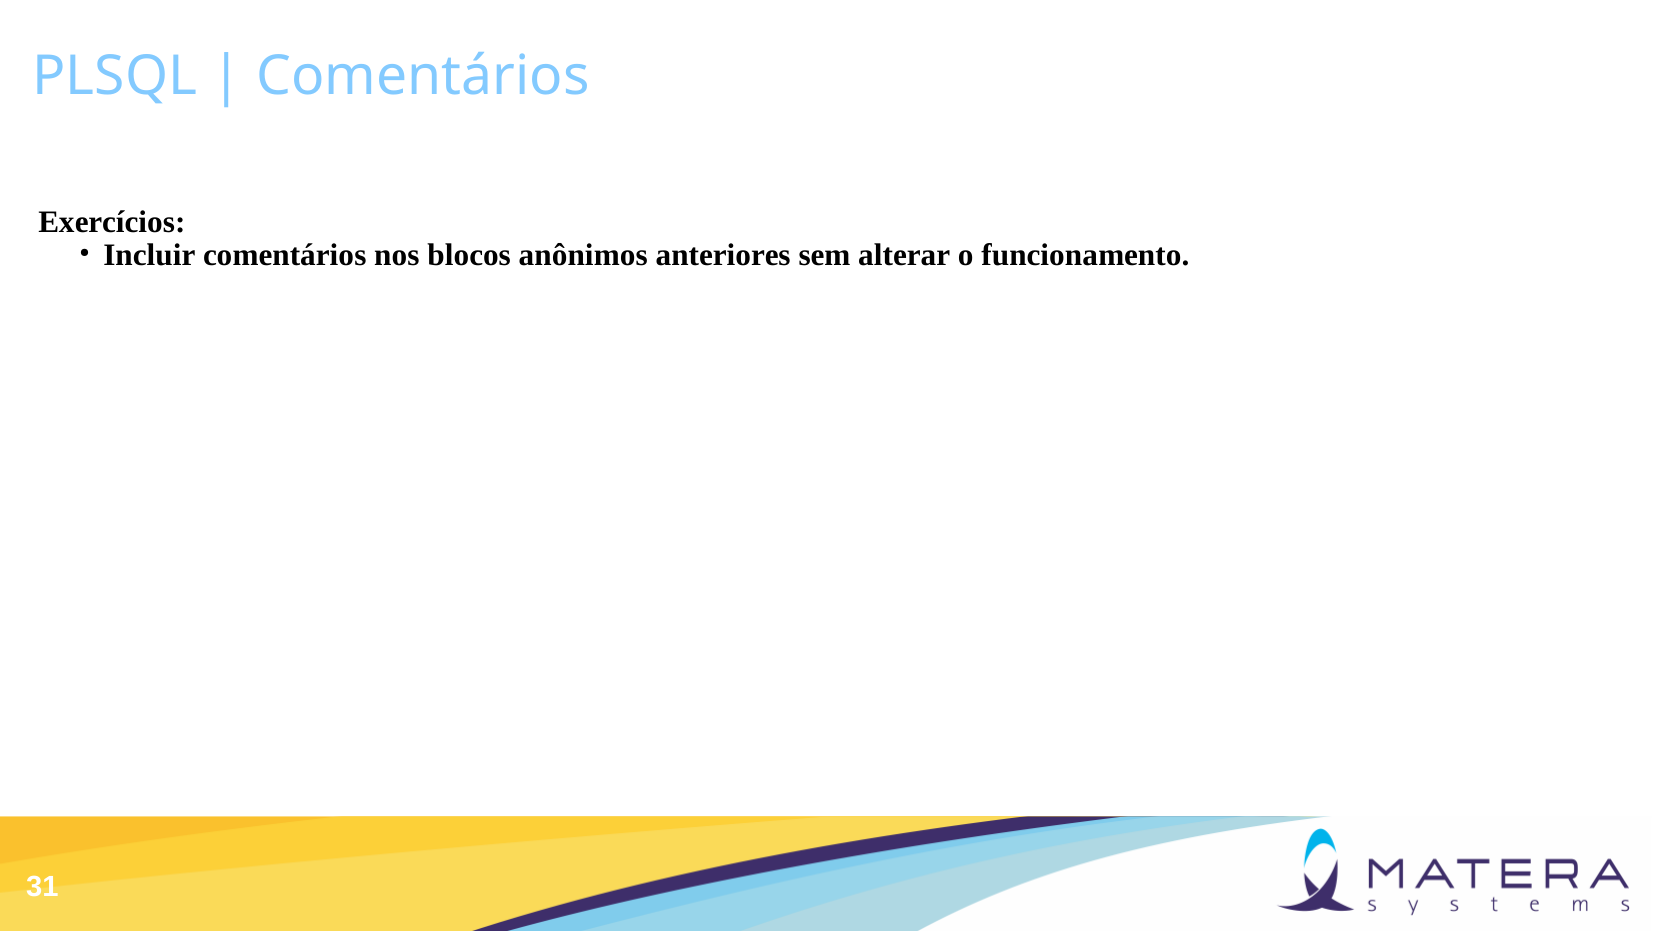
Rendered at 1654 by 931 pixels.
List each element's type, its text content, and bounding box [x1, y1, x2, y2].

list Exercícios: Incluir comentários nos blocos anônimos anteriores sem alterar o funcionamento. [0, 167, 1654, 827]
title PLSQL | Comentários [32, 24, 1628, 137]
picture [0, 827, 1652, 931]
